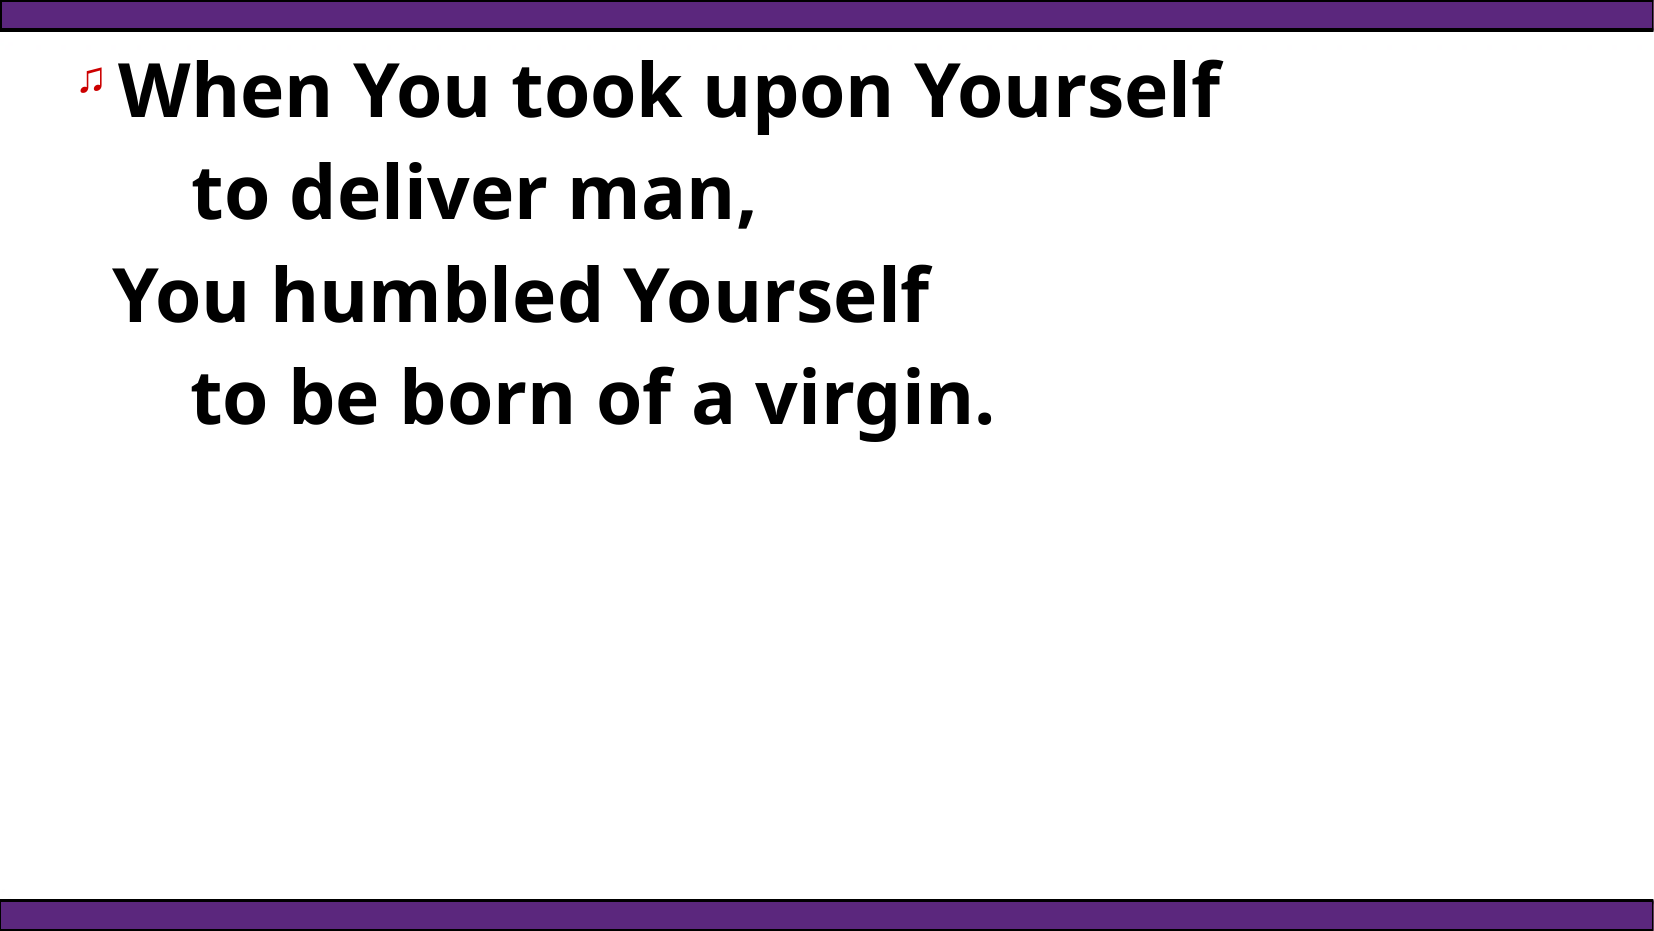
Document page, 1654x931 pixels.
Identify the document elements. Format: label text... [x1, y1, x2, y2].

text_box [0, 900, 1654, 931]
text_box [0, 0, 1654, 31]
picture [0, 31, 1654, 900]
text_box ♫ When You took upon Yourself to deliver man, You humbled Yourself to be born of a virgin. [60, 30, 1577, 445]
